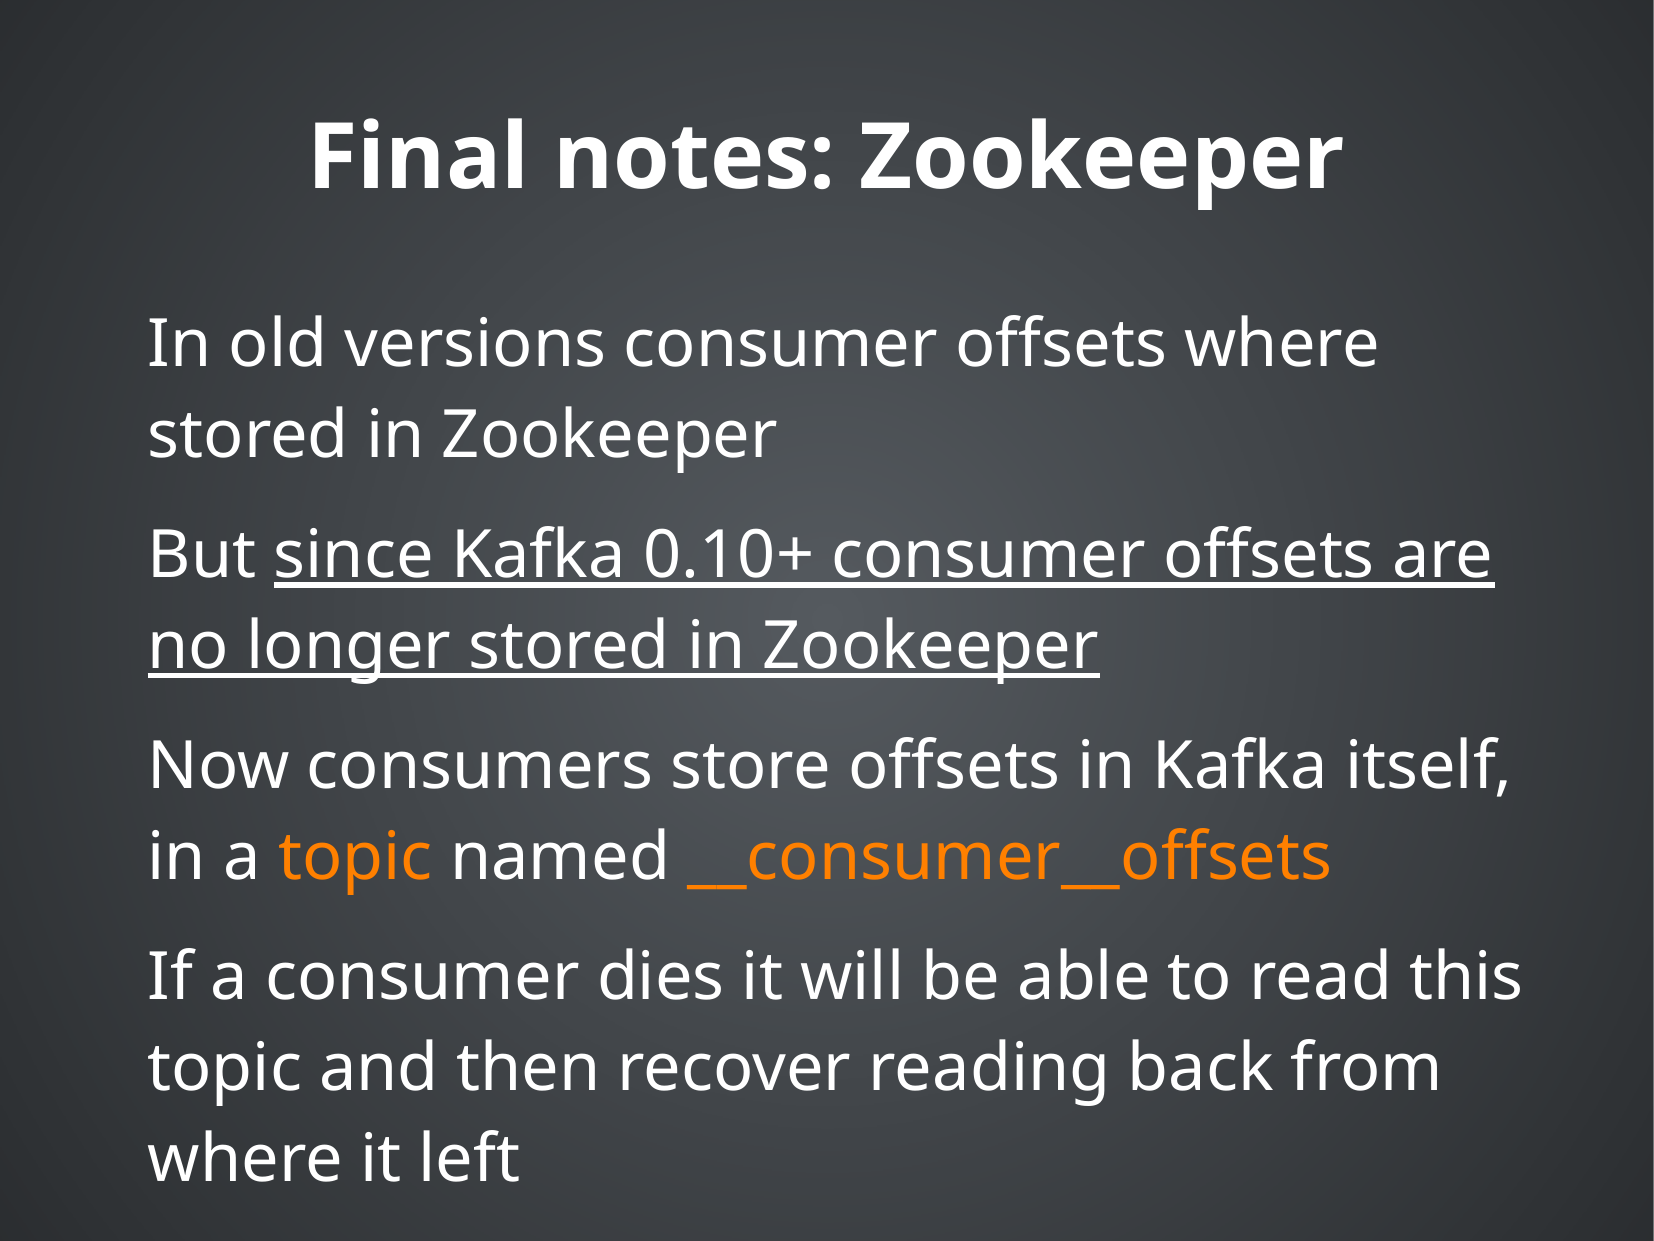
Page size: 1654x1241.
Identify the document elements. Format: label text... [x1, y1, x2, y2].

picture [0, 0, 1654, 1241]
title Final notes: Zookeeper [82, 49, 1571, 257]
list In old versions consumer offsets where stored in Zookeeper But since Kafka 0.10+ consumer offsets are no longer stored in Zookeeper Now consumers store offsets in Kafka itself, in a topic named __consumer__offsets If a consumer dies it will be able to read this topic and then recover reading back from where it left [76, 295, 1565, 1241]
